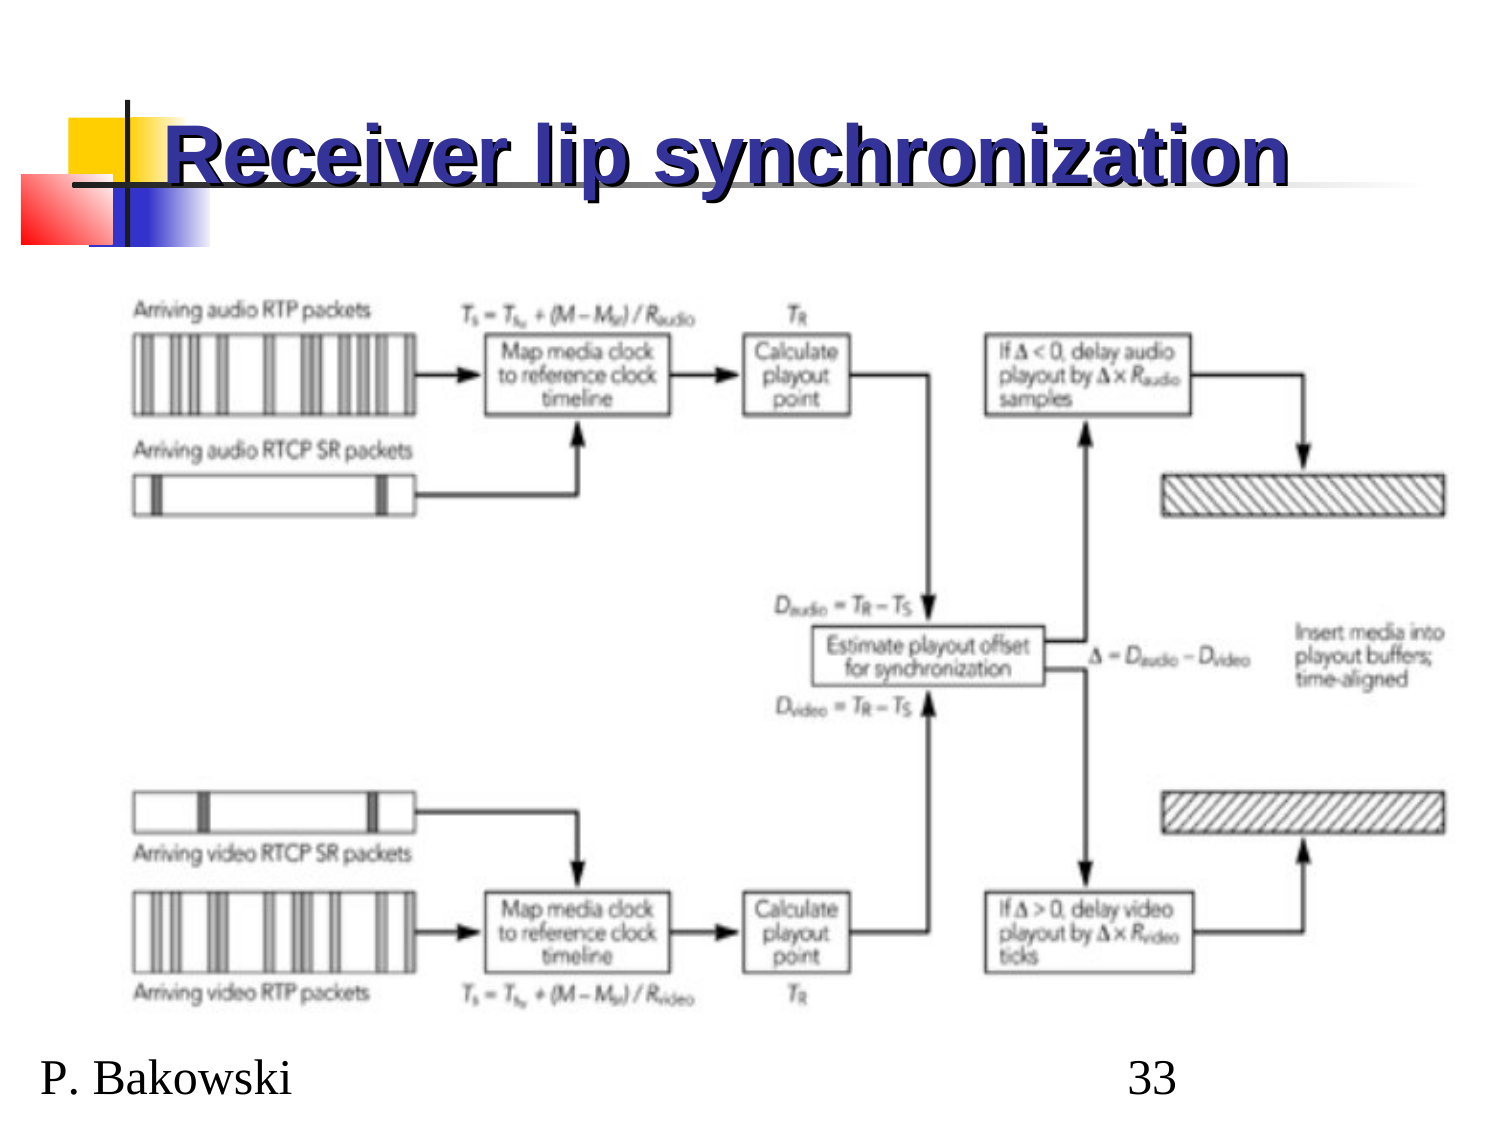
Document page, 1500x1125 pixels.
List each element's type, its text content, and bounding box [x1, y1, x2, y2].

picture [75, 247, 1489, 1052]
title Receiver lip synchronization [147, 92, 1500, 213]
